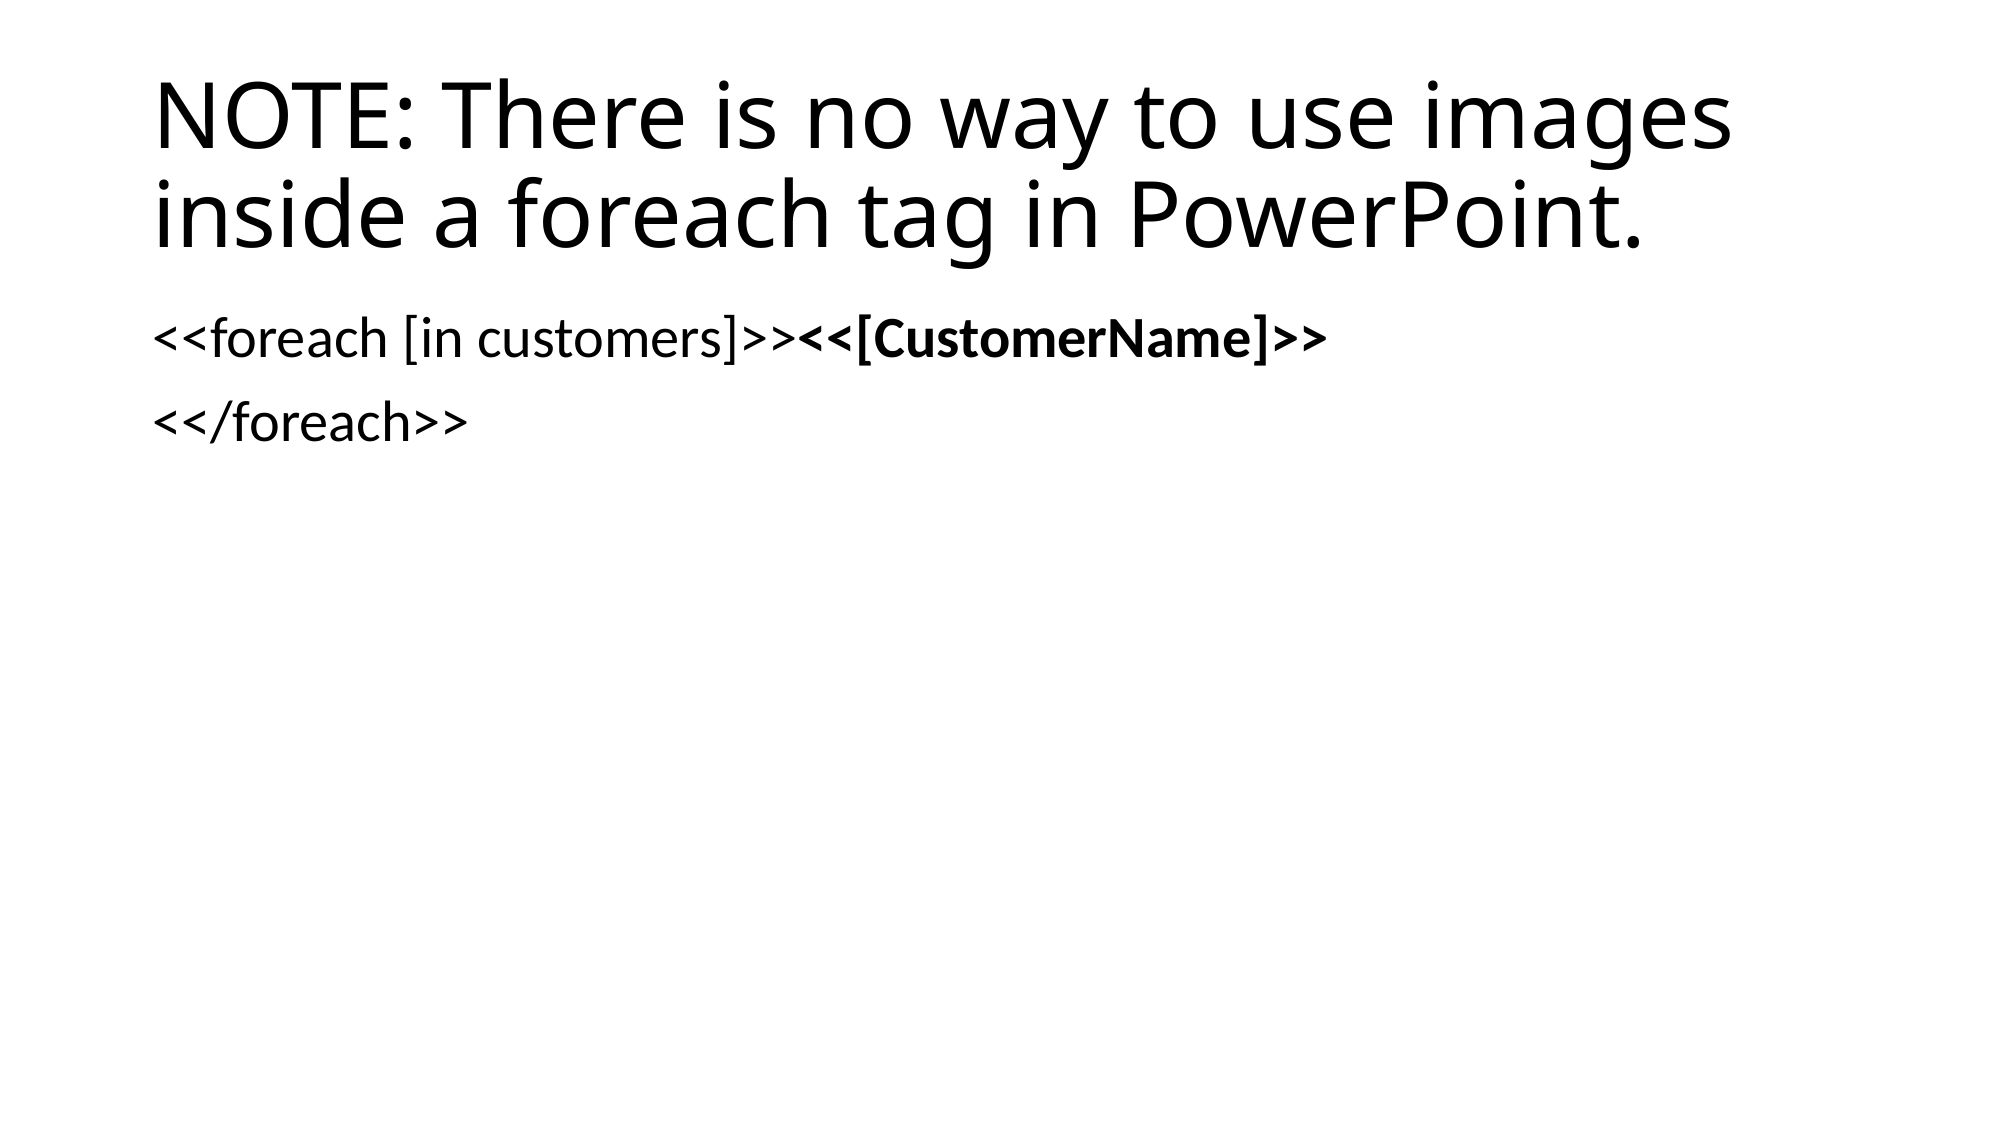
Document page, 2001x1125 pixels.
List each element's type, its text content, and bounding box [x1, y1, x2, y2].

title NOTE: There is no way to use images inside a foreach tag in PowerPoint. [137, 59, 1863, 278]
list <<foreach [in customers]>><<[CustomerName]>> <</foreach>> [137, 299, 1863, 1014]
